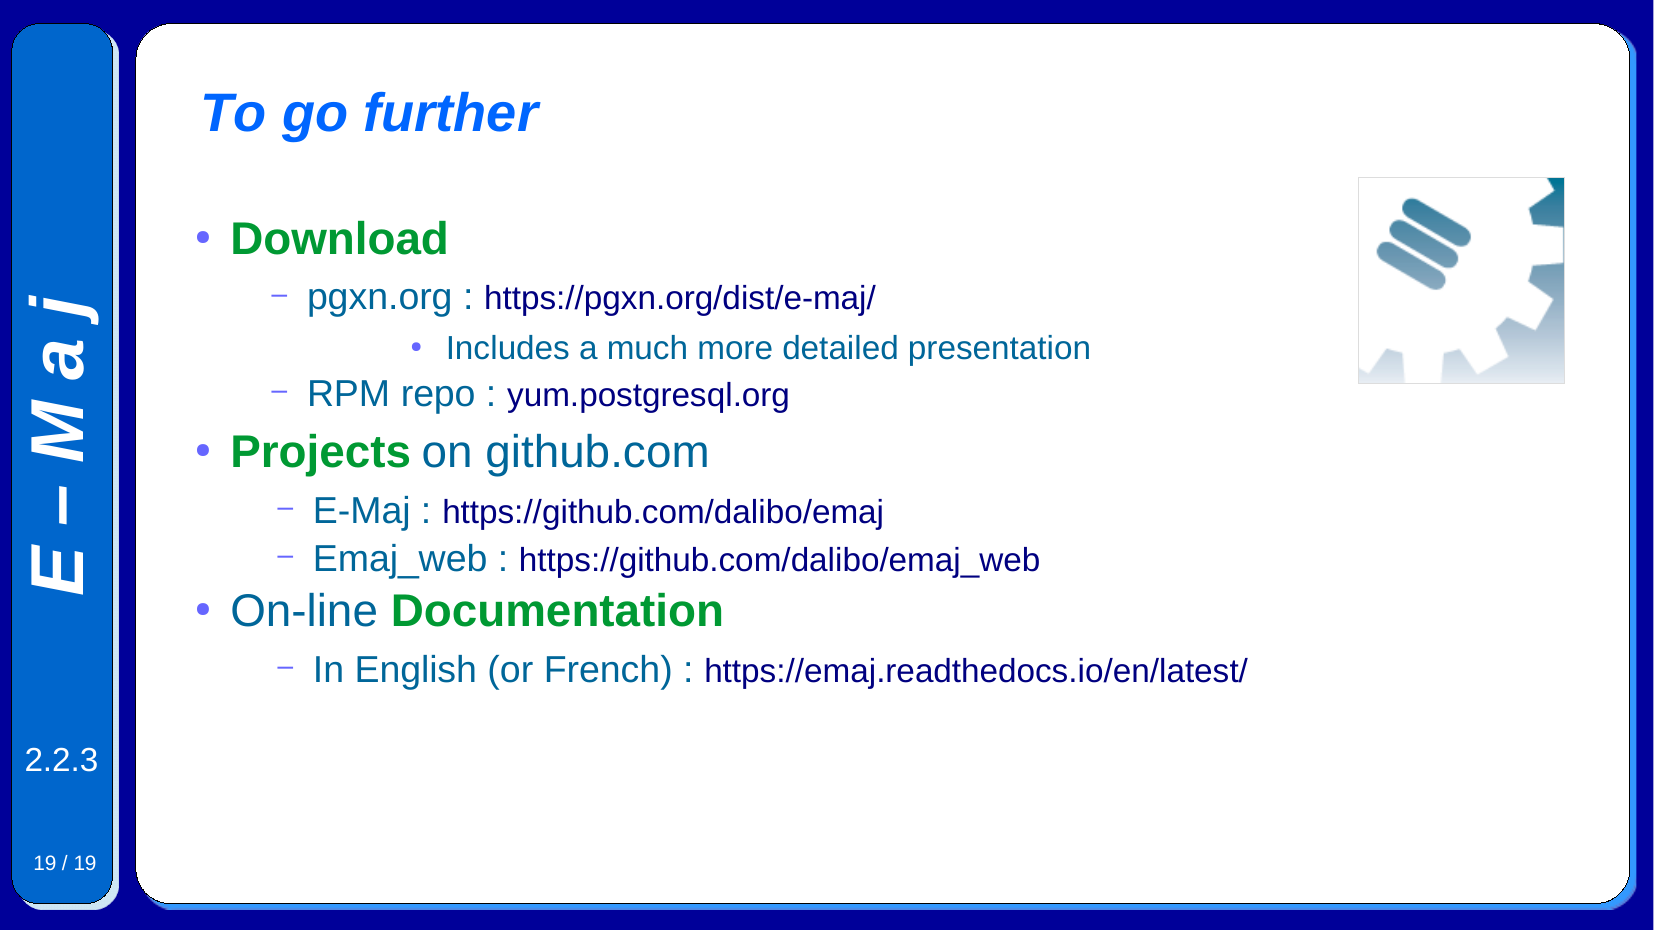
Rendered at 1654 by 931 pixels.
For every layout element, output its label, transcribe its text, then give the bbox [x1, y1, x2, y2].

list Download pgxn.org : https://pgxn.org/dist/e-maj/ Includes a much more detailed presentation RPM repo : yum.postgresql.org Projects on github.com E-Maj : https://github.com/dalibo/emaj Emaj_web : https://github.com/dalibo/emaj_web On-line Documentation In English (or French) : https://emaj.readthedocs.io/en/latest/ [177, 212, 1587, 804]
title To go further [200, 34, 1575, 191]
picture [1358, 177, 1565, 384]
